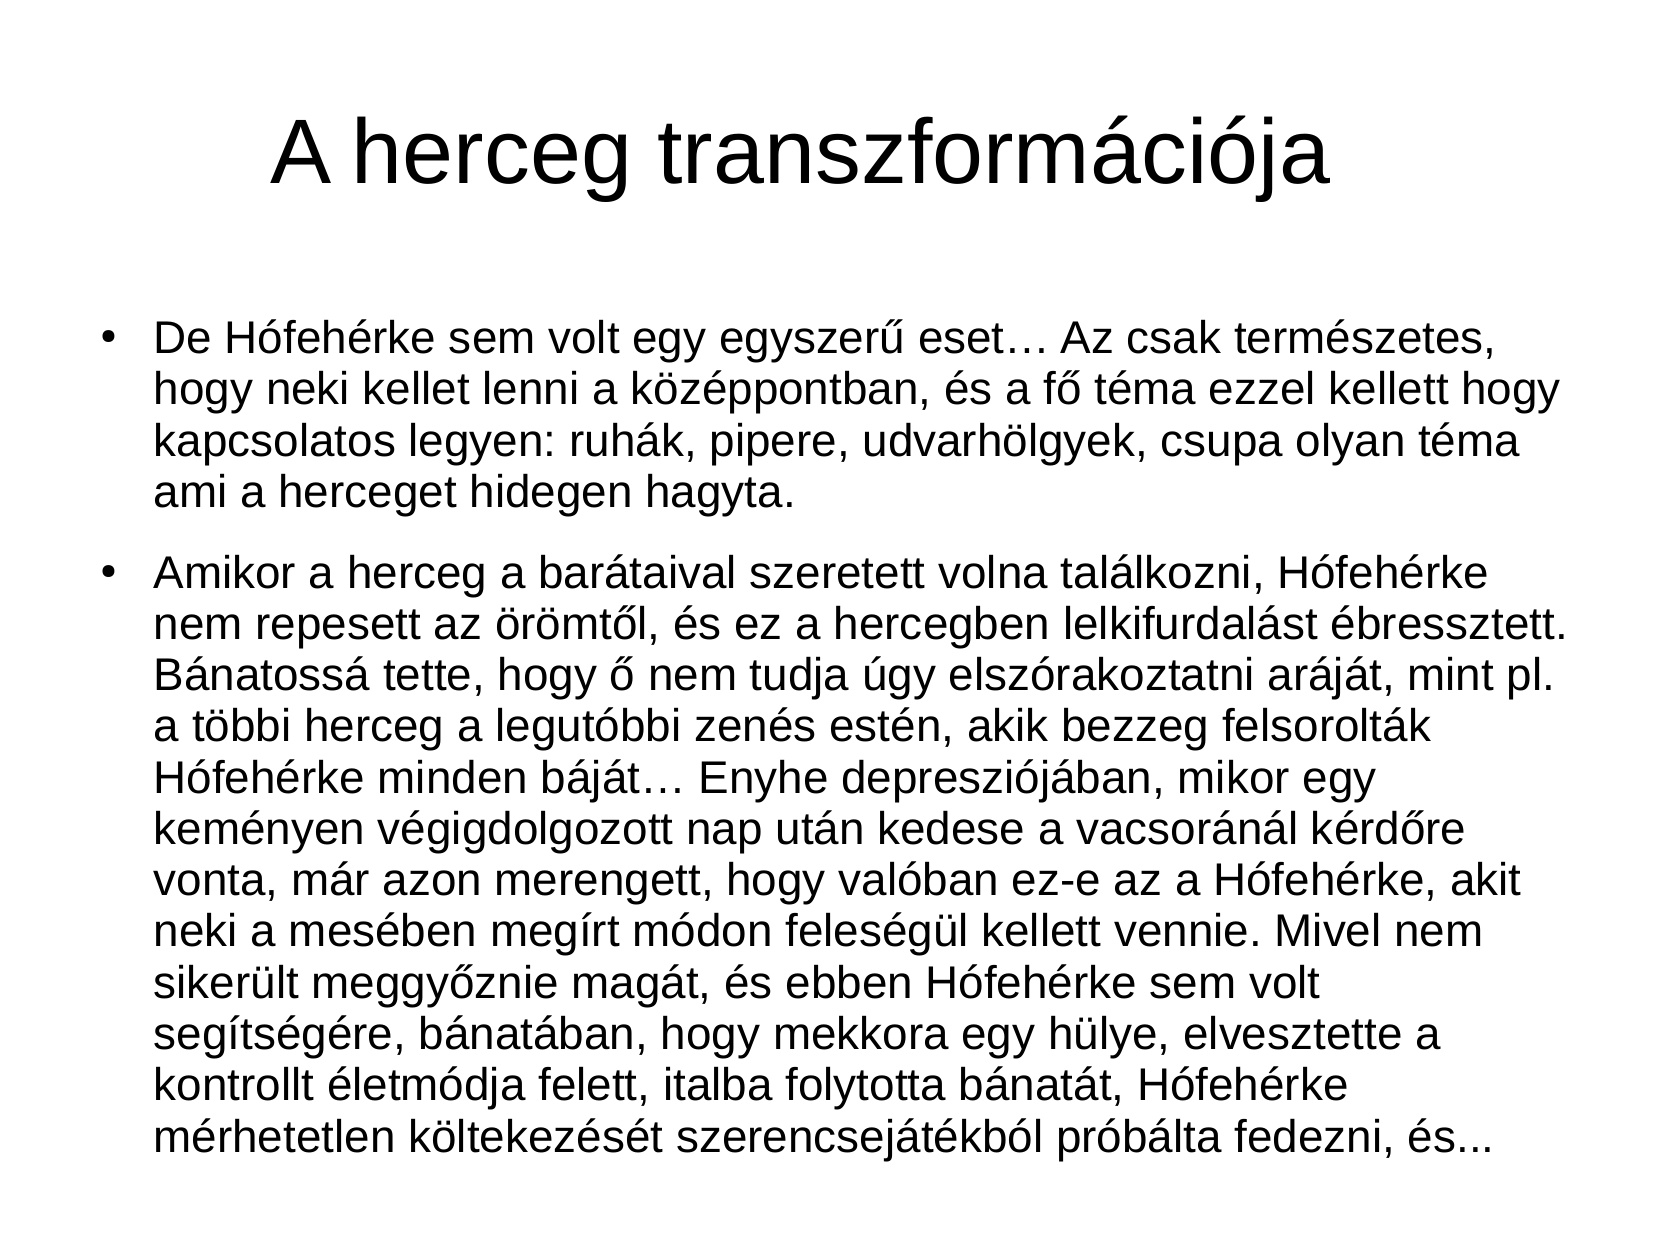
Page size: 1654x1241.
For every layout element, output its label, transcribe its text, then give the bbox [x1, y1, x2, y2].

list De Hófehérke sem volt egy egyszerű eset… Az csak természetes, hogy neki kellet lenni a középpontban, és a fő téma ezzel kellett hogy kapcsolatos legyen: ruhák, pipere, udvarhölgyek, csupa olyan téma ami a herceget hidegen hagyta. Amikor a herceg a barátaival szeretett volna találkozni, Hófehérke nem repesett az örömtől, és ez a hercegben lelkifurdalást ébressztett. Bánatossá tette, hogy ő nem tudja úgy elszórakoztatni aráját, mint pl. a többi herceg a legutóbbi zenés estén, akik bezzeg felsorolták Hófehérke minden báját… Enyhe depresziójában, mikor egy keményen végigdolgozott nap után kedese a vacsoránál kérdőre vonta, már azon merengett, hogy valóban ez-e az a Hófehérke, akit neki a mesében megírt módon feleségül kellett vennie. Mivel nem sikerült meggyőznie magát, és ebben Hófehérke sem volt segítségére, bánatában, hogy mekkora egy hülye, elvesztette a kontrollt életmódja felett, italba folytotta bánatát, Hófehérke mérhetetlen költekezését szerencsejátékból próbálta fedezni, és... [82, 231, 1571, 1186]
title A herceg transzformációja [56, 47, 1546, 255]
